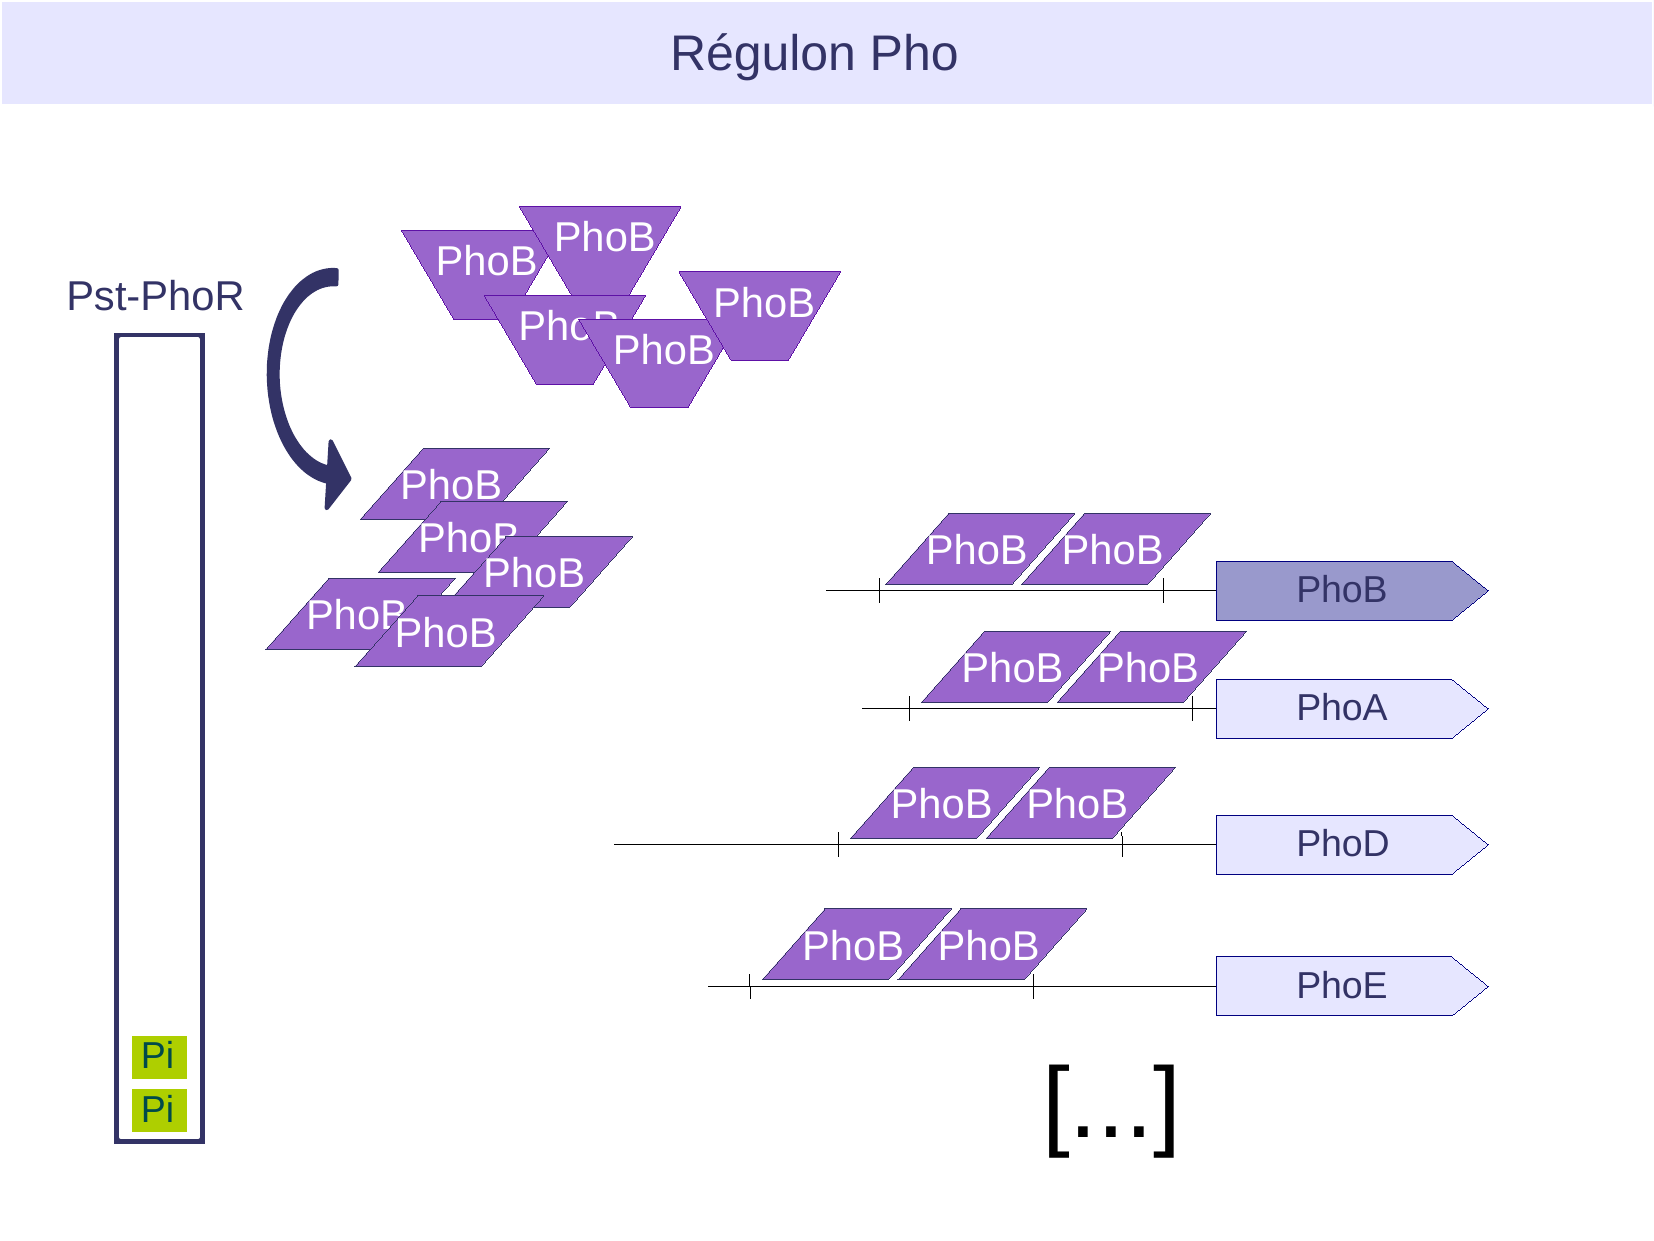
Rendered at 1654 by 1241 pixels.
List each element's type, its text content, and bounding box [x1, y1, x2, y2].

text_box Pst-PhoR [51, 265, 260, 328]
text_box PhoE [1281, 956, 1403, 1014]
text_box [556, 269, 645, 295]
text_box PhoB [946, 637, 1079, 700]
text_box [521, 358, 598, 385]
text_box [1057, 674, 1186, 703]
text_box [636, 295, 646, 312]
text_box [679, 271, 698, 304]
text_box [360, 491, 403, 520]
text_box [979, 631, 1111, 667]
text_box [897, 951, 1027, 980]
text_box PhoB [468, 542, 600, 605]
text_box PhoB [787, 914, 919, 977]
text_box Pi [126, 1080, 189, 1138]
text_box [438, 293, 526, 328]
text_box [436, 501, 633, 574]
text_box [1216, 815, 1489, 875]
text_box [615, 381, 704, 408]
text_box [850, 810, 979, 839]
text_box [986, 810, 1115, 839]
text_box Pi [126, 1027, 190, 1085]
text_box PhoB [503, 295, 636, 358]
text_box [908, 767, 1040, 803]
text_box PhoB [385, 454, 518, 517]
text_box PhoB [403, 507, 535, 570]
text_box PhoB [1281, 561, 1403, 618]
text_box [323, 578, 572, 632]
text_box [885, 555, 1014, 585]
text_box [1216, 956, 1489, 1016]
text_box PhoB [1046, 519, 1179, 582]
text_box PhoB [538, 206, 671, 269]
text_box Régulon Pho [655, 17, 974, 89]
text_box PhoB [379, 601, 512, 664]
text_box [268, 270, 350, 509]
text_box [956, 908, 1087, 945]
text_box PhoB [698, 271, 831, 334]
text_box [831, 271, 841, 288]
text_box [401, 230, 420, 262]
text_box [1044, 767, 1176, 803]
text_box PhoB [291, 584, 423, 647]
text_box [265, 620, 484, 667]
text_box [1021, 556, 1150, 585]
text_box [519, 206, 538, 238]
text_box [715, 334, 804, 361]
text_box [762, 951, 891, 980]
text_box [820, 908, 952, 946]
text_box [671, 206, 681, 224]
text_box [921, 674, 1050, 703]
text_box [112, 330, 207, 1146]
text_box PhoB [420, 230, 553, 293]
text_box [0, 0, 1654, 107]
text_box [578, 319, 598, 352]
text_box [1216, 679, 1489, 739]
text_box [943, 513, 1075, 550]
text_box PhoB [875, 773, 1008, 836]
text_box PhoB [911, 519, 1043, 582]
text_box [378, 544, 468, 573]
text_box PhoD [1281, 815, 1405, 872]
text_box PhoB [1082, 637, 1214, 700]
text_box PhoB [923, 914, 1055, 977]
text_box PhoA [1281, 679, 1403, 736]
text_box [1079, 513, 1211, 550]
text_box PhoB [1011, 773, 1144, 836]
text_box [...] [1027, 1039, 1196, 1167]
text_box PhoB [598, 319, 730, 381]
text_box [418, 448, 550, 484]
text_box [1216, 561, 1489, 621]
text_box [1115, 631, 1247, 668]
